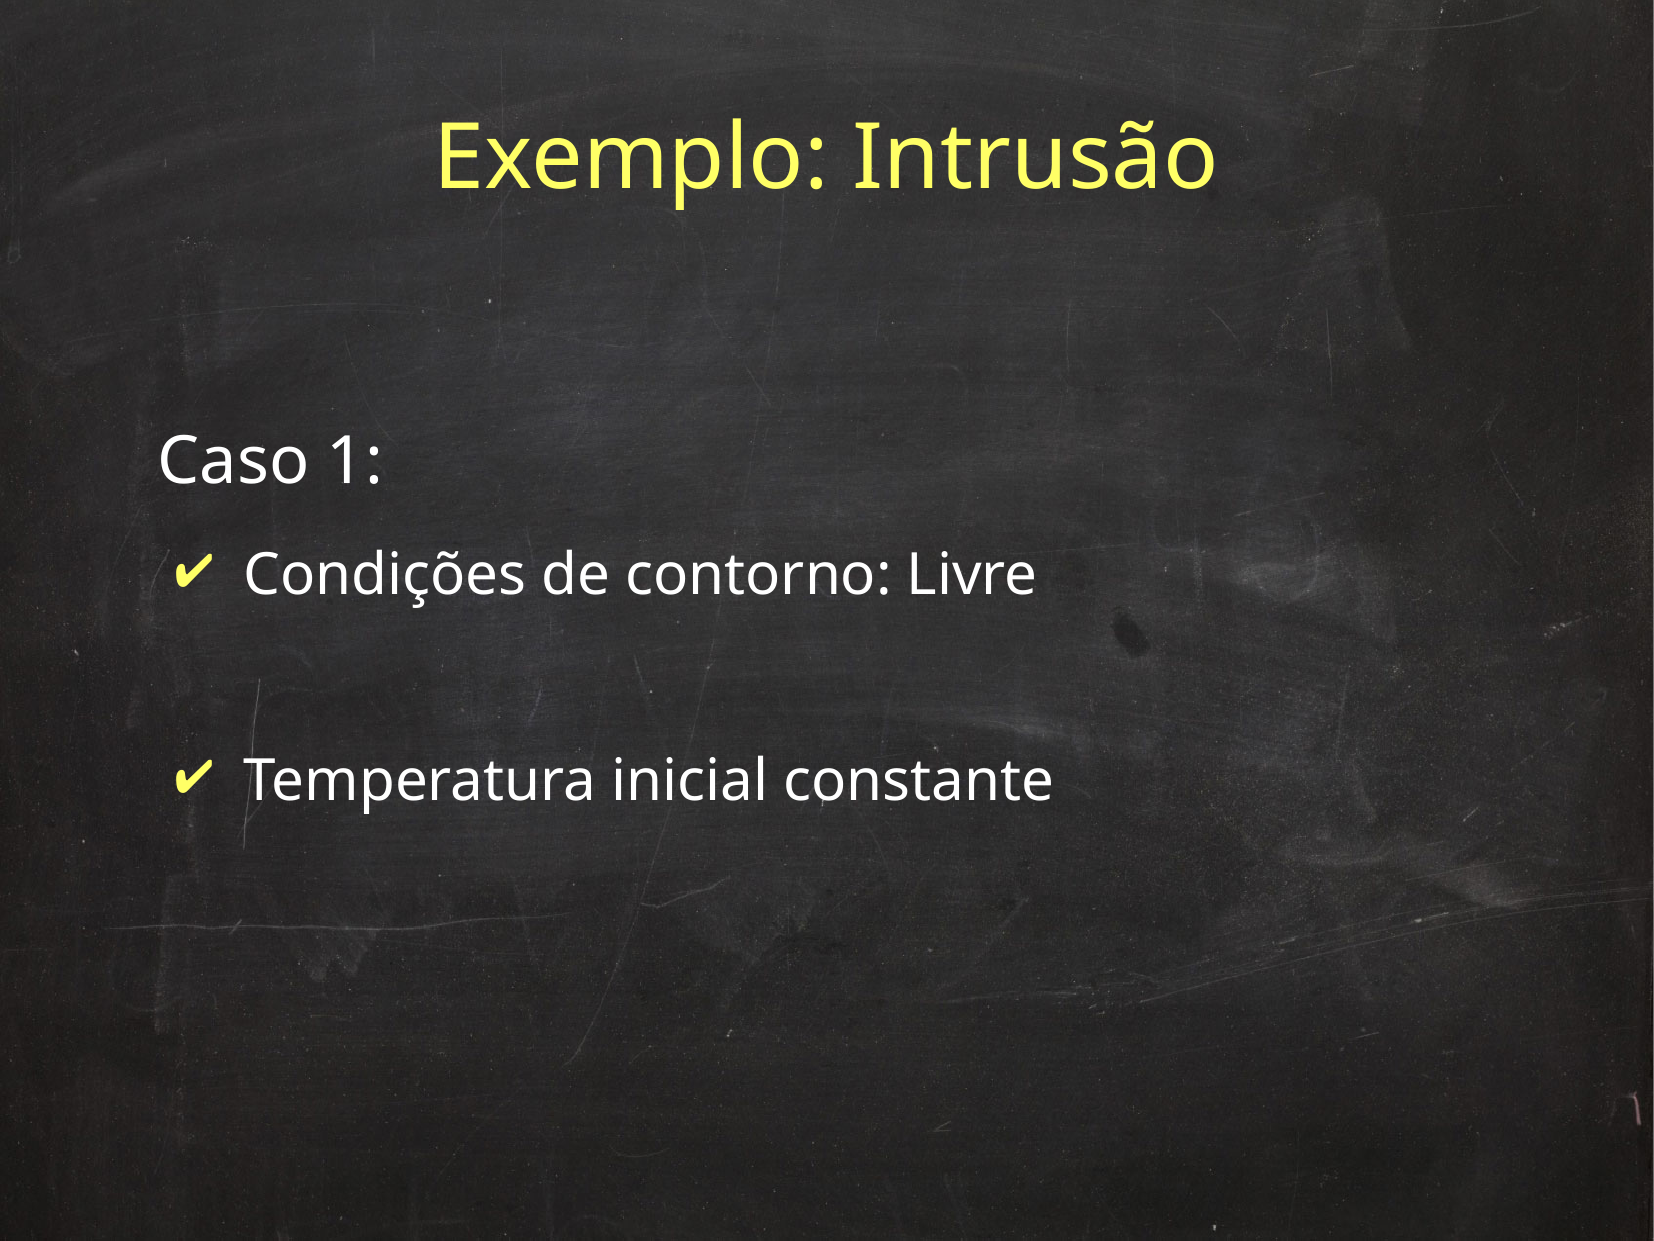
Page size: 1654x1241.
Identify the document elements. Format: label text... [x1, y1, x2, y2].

picture [0, 0, 1654, 1241]
list Caso 1: Condições de contorno: Livre Temperatura inicial constante [86, 412, 1576, 1232]
title Exemplo: Intrusão [82, 49, 1571, 257]
